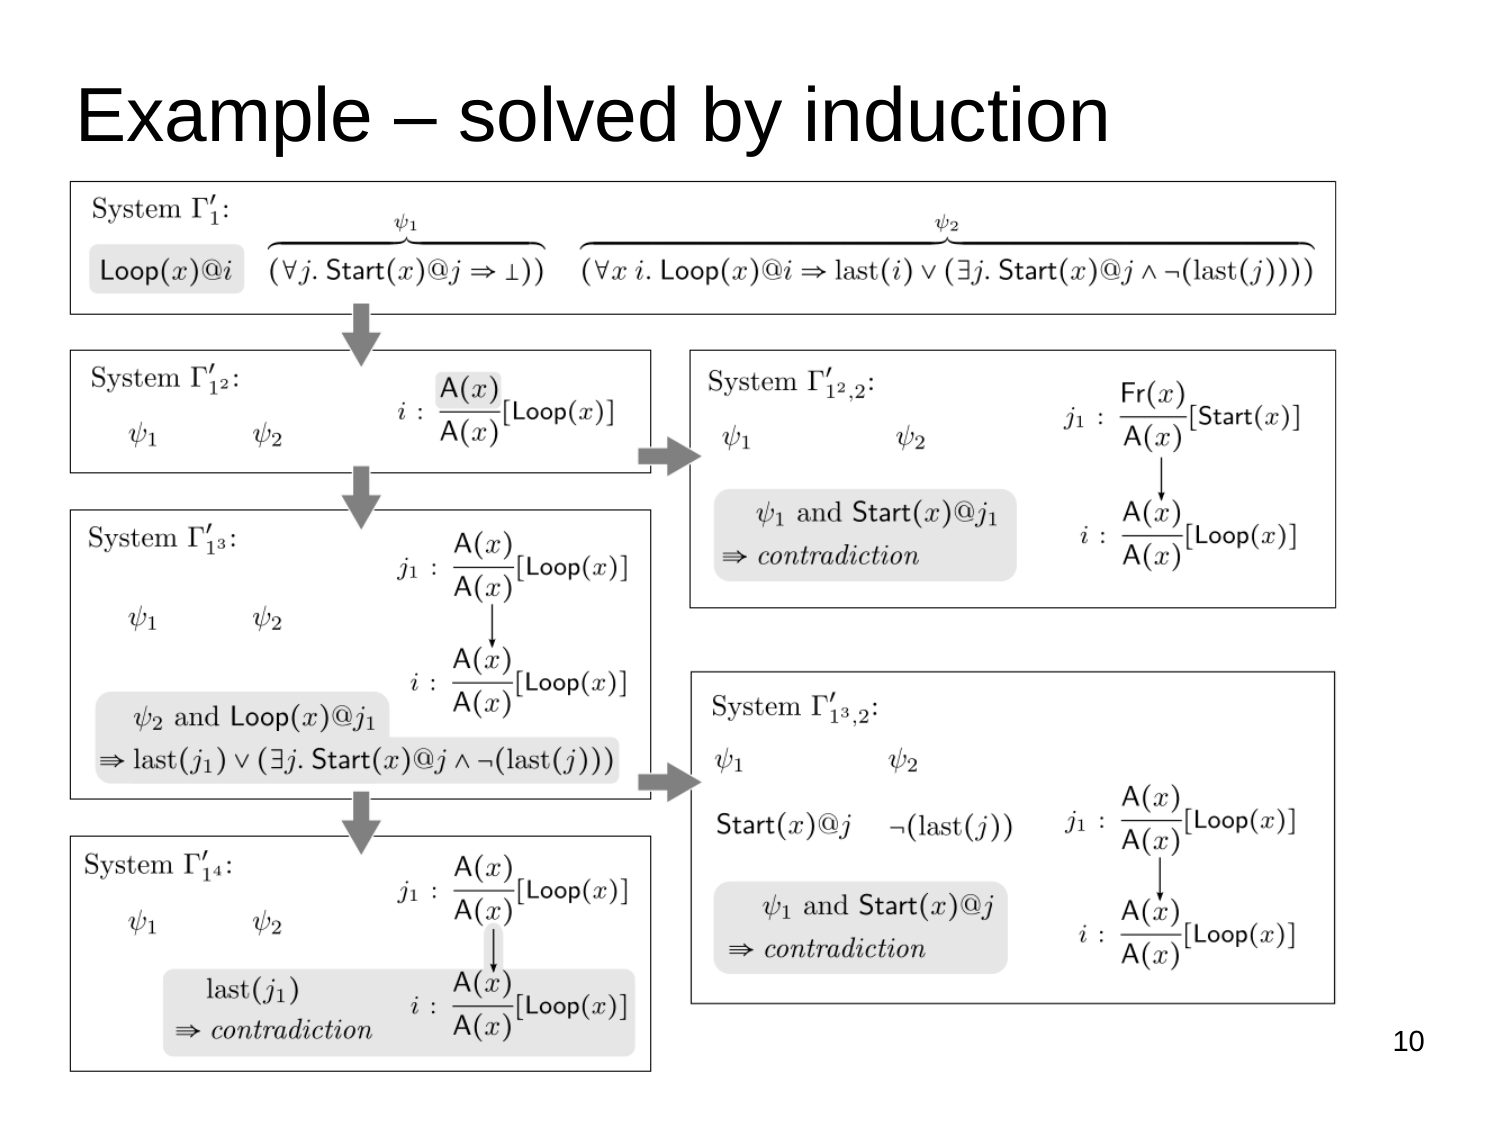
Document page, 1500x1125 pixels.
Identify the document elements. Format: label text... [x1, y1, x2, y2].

title Example – solved by induction [75, 44, 1425, 185]
picture [62, 172, 1343, 1091]
